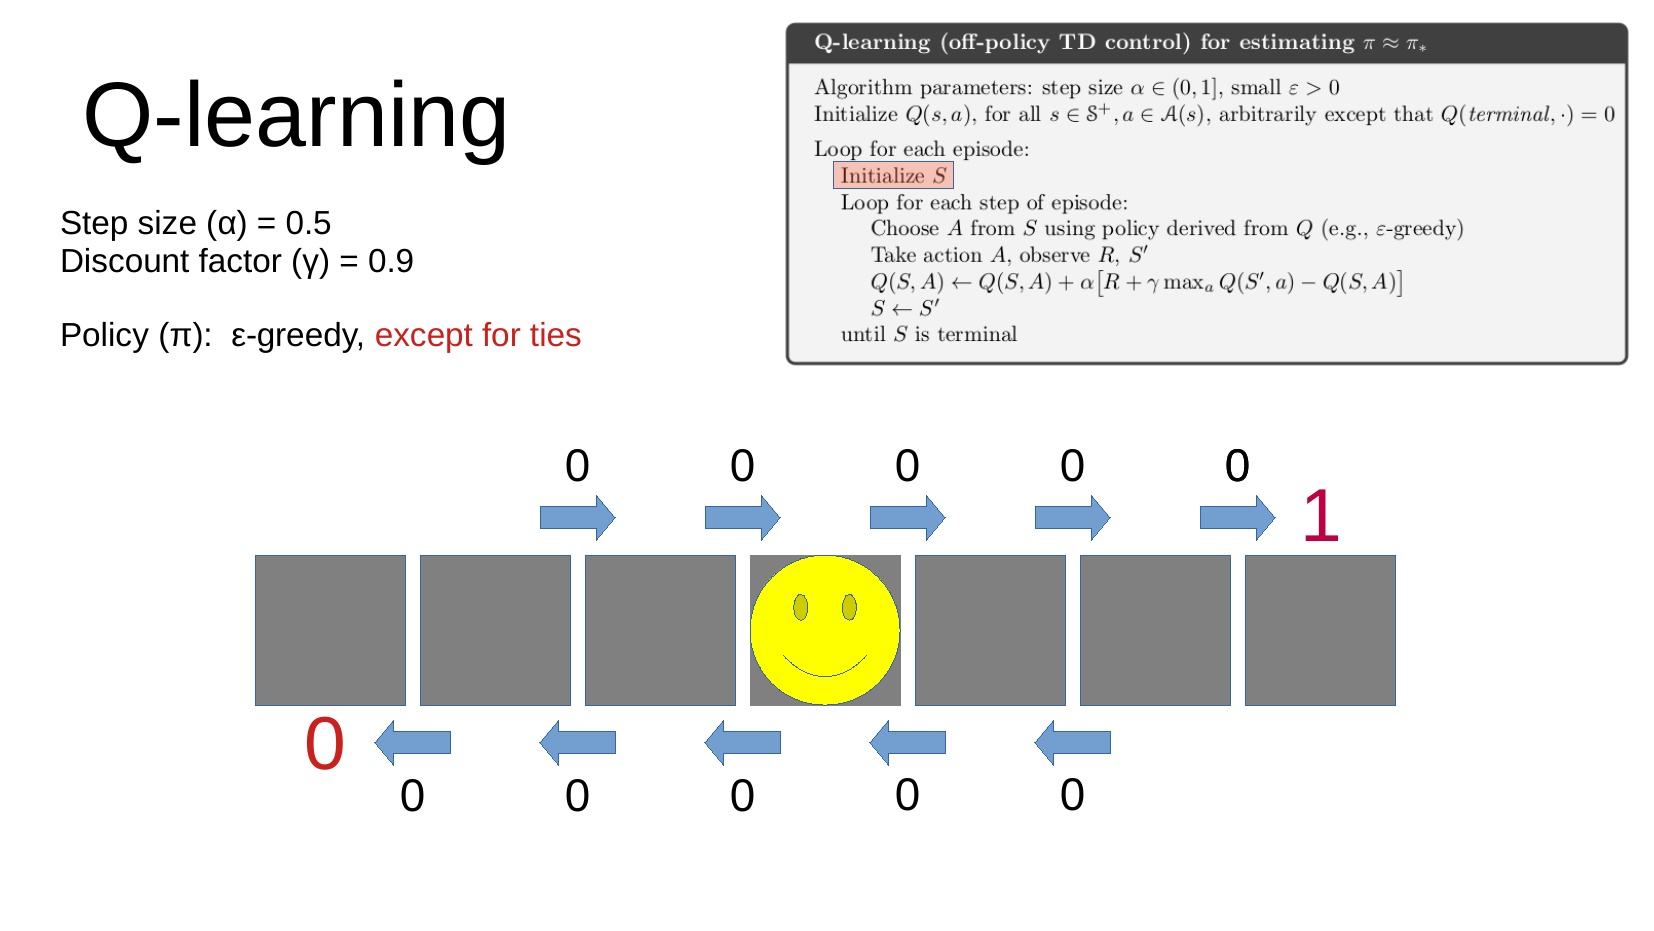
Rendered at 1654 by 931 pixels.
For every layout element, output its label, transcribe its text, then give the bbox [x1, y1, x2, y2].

text_box [704, 720, 781, 750]
title 0 [690, 750, 796, 841]
text_box [1245, 555, 1396, 706]
text_box [420, 555, 571, 706]
text_box [585, 555, 736, 706]
title 0 [1020, 420, 1126, 511]
text_box [870, 511, 946, 541]
title 0 [525, 420, 631, 511]
text_box [750, 555, 901, 706]
text_box [1080, 555, 1231, 706]
text_box [255, 555, 406, 706]
text_box [833, 161, 954, 189]
text_box [1034, 720, 1111, 750]
title 0 [1020, 750, 1126, 840]
text_box [540, 511, 616, 541]
title 0 [273, 698, 379, 789]
picture [773, 14, 1637, 376]
title 1 [1268, 471, 1374, 561]
text_box [915, 555, 1066, 706]
title 0 [1185, 420, 1291, 511]
title 0 [855, 750, 961, 840]
text_box [1200, 511, 1268, 541]
title Q-learning [82, 37, 773, 193]
title Step size (α) = 0.5 Discount factor (γ) = 0.9 Policy (π): ε-greedy, except for ties [60, 186, 616, 409]
title 0 [690, 420, 796, 511]
text_box [539, 720, 616, 750]
text_box [1035, 511, 1111, 541]
title 0 [855, 420, 961, 511]
text_box [869, 720, 946, 750]
title 0 [525, 750, 631, 841]
text_box [379, 720, 451, 750]
text_box [705, 511, 781, 541]
title 0 [360, 750, 466, 841]
